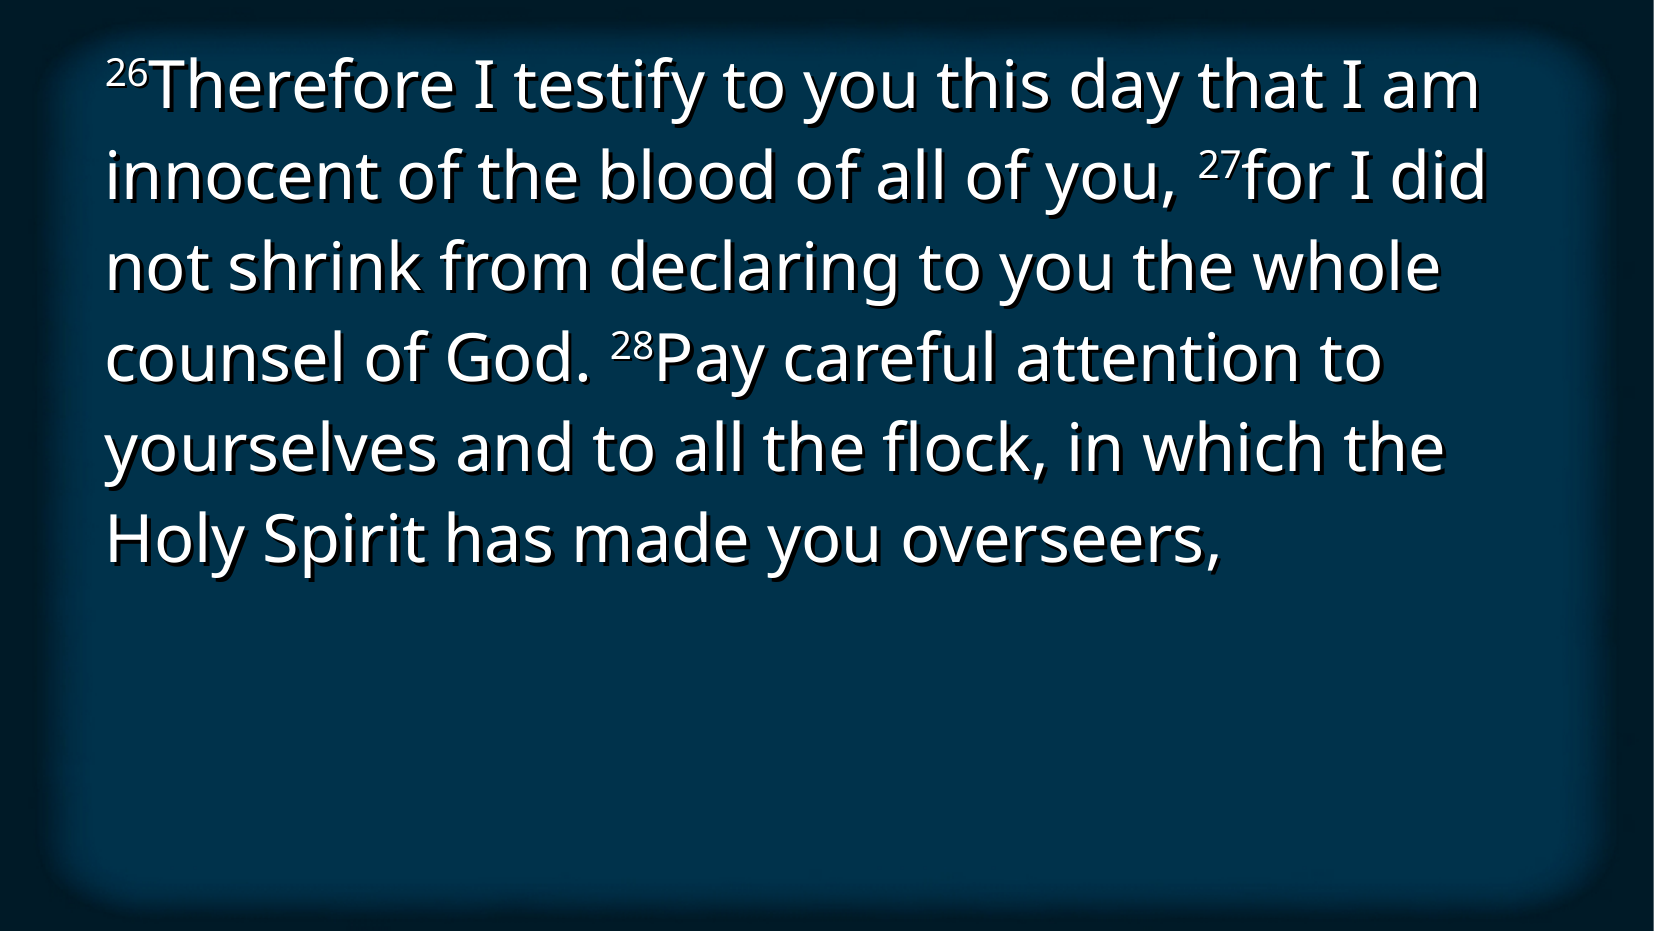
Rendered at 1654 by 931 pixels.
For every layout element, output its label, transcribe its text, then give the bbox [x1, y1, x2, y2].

picture [0, 0, 1654, 931]
text_box 26Therefore I testify to you this day that I am innocent of the blood of all of you, 27for I did not shrink from declaring to you the whole counsel of God. 28Pay careful attention to yourselves and to all the flock, in which the Holy Spirit has made you overseers, [90, 30, 1561, 578]
